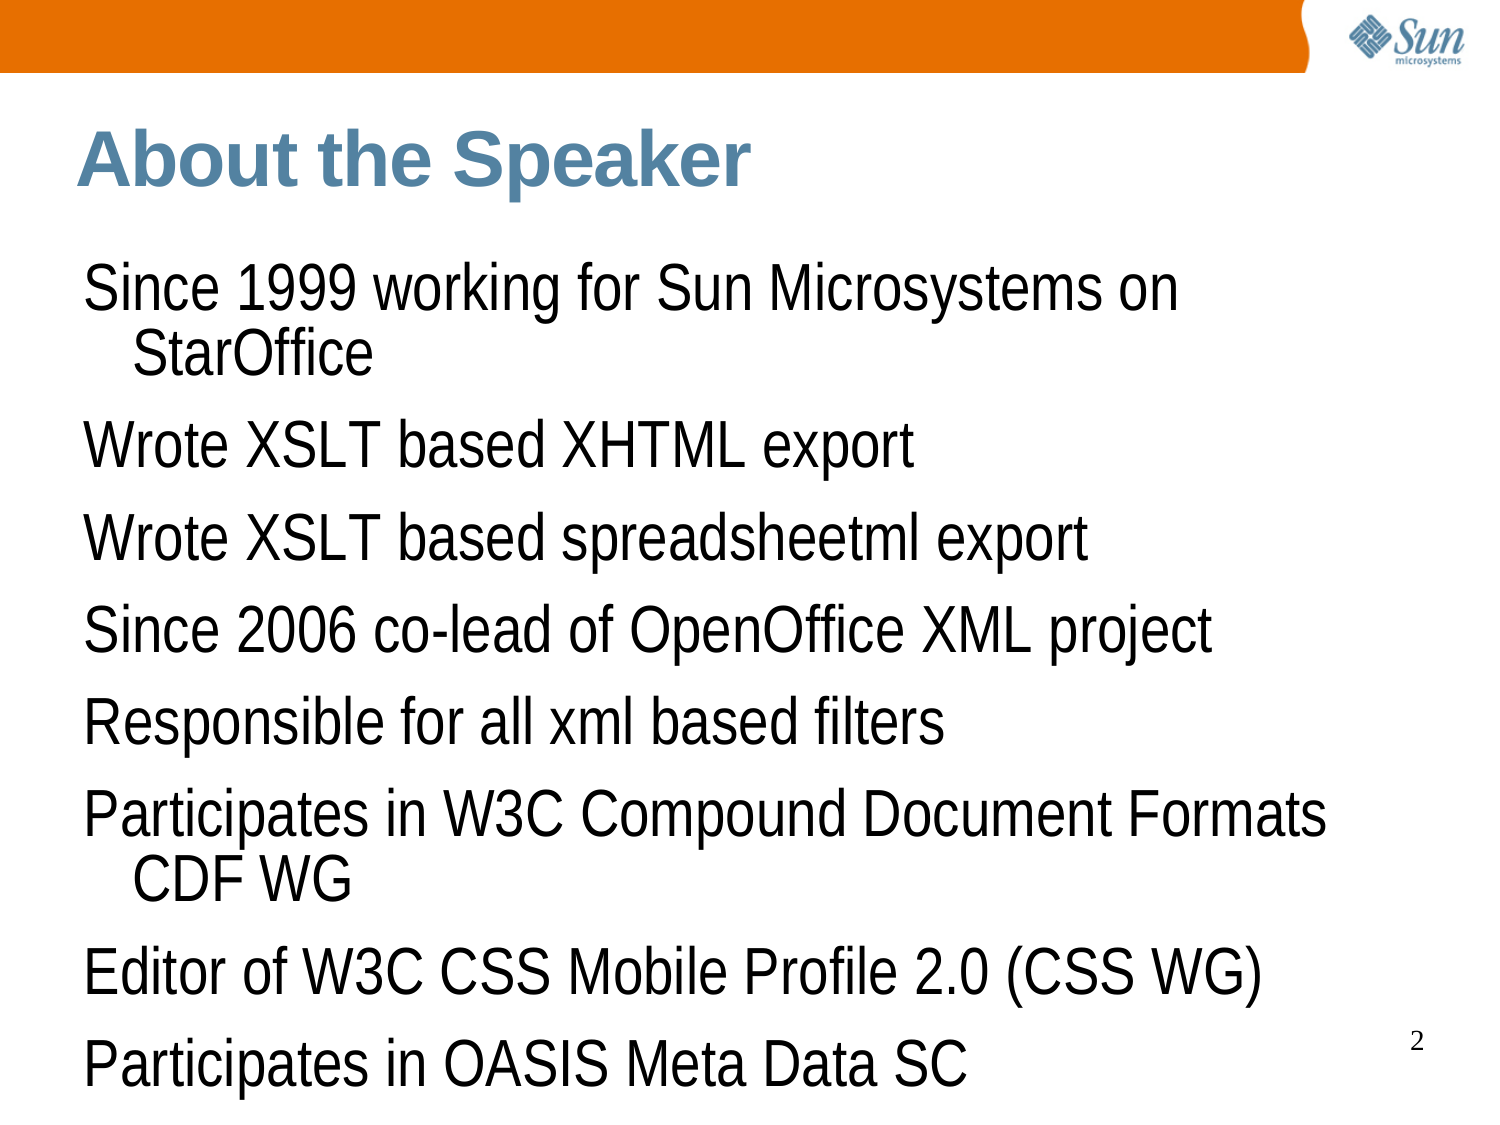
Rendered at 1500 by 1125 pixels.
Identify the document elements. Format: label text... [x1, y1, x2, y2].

list Since 1999 working for Sun Microsystems on StarOffice Wrote XSLT based XHTML export Wrote XSLT based spreadsheetml export Since 2006 co-lead of OpenOffice XML project Responsible for all xml based filters Participates in W3C Compound Document Formats CDF WG Editor of W3C CSS Mobile Profile 2.0 (CSS WG) Participates in OASIS Meta Data SC [64, 258, 1401, 1100]
picture [0, 0, 1500, 73]
title About the Speaker [75, 123, 1437, 227]
